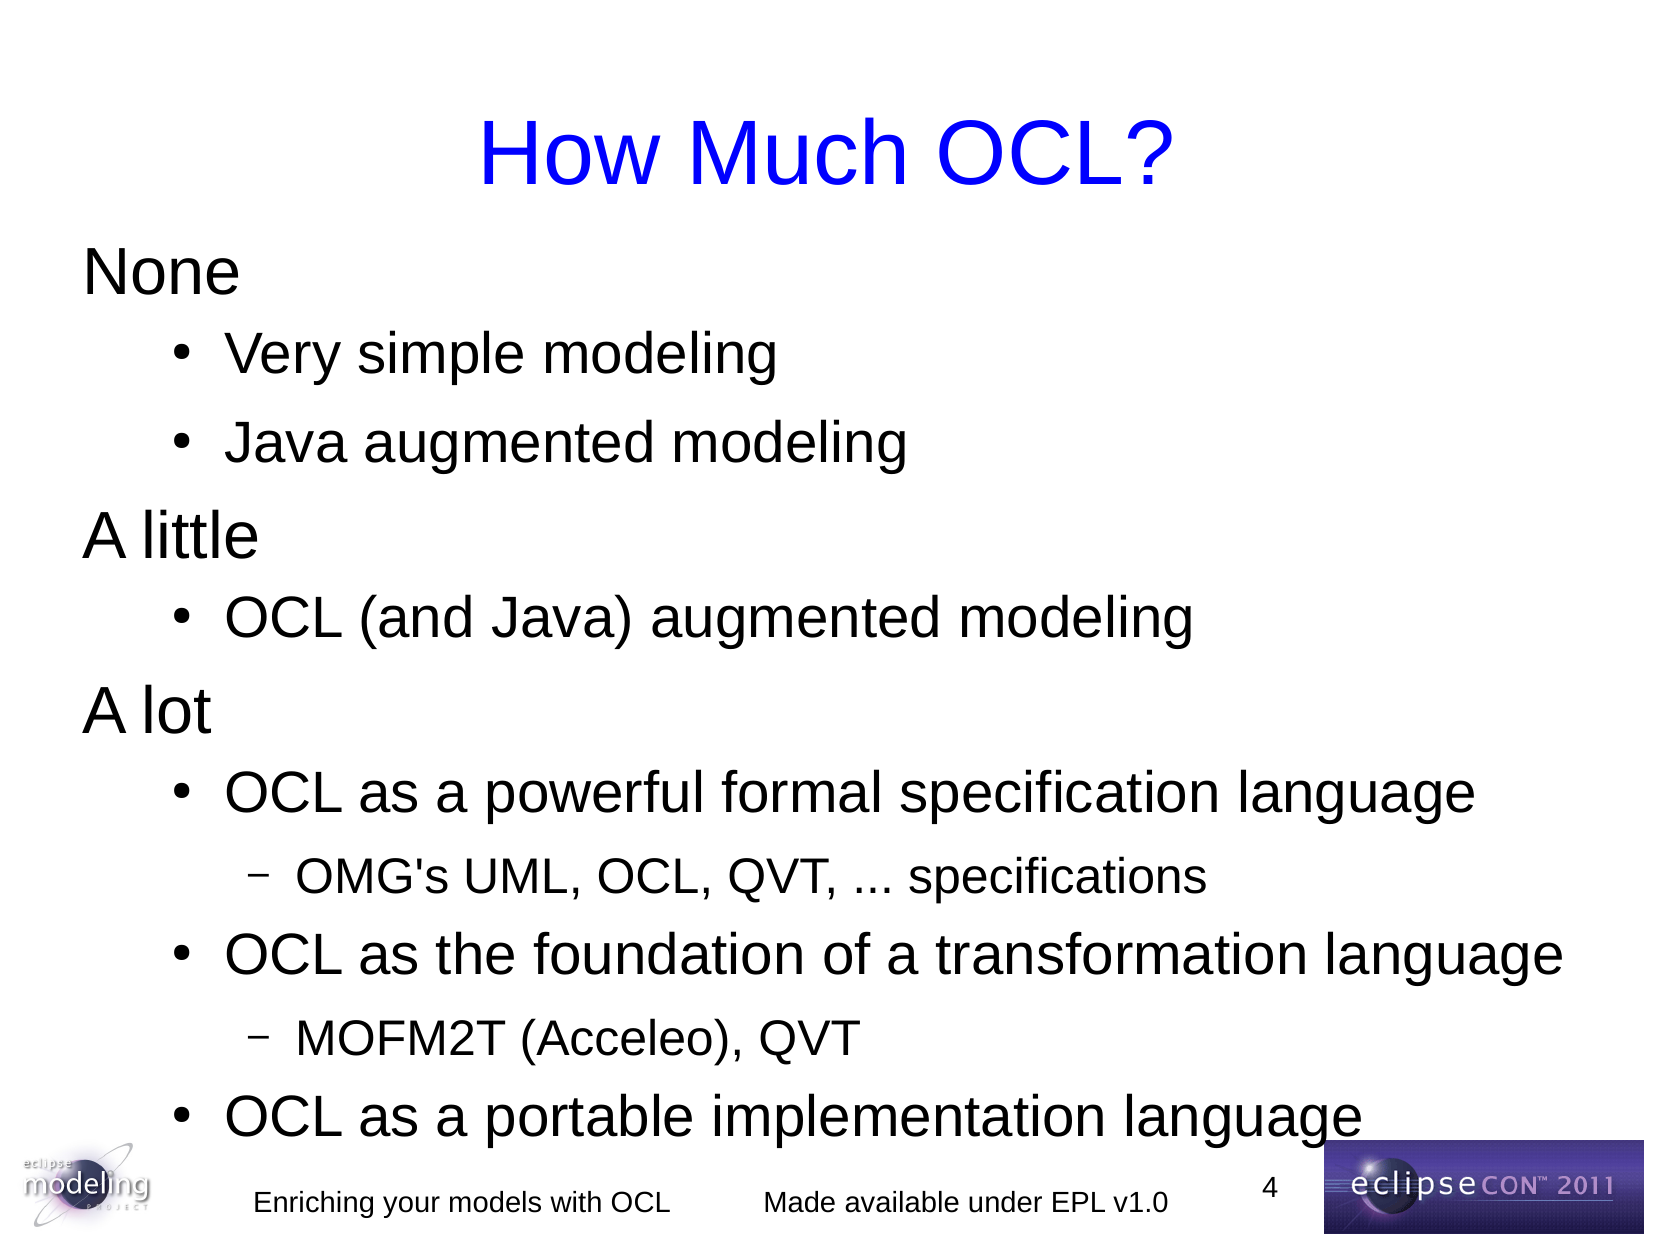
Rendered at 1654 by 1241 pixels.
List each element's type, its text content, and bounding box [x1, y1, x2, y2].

picture [1324, 1140, 1644, 1234]
list None Very simple modeling Java augmented modeling A little OCL (and Java) augmented modeling A lot OCL as a powerful formal specification language OMG's UML, OCL, QVT, ... specifications OCL as the foundation of a transformation language MOFM2T (Acceleo), QVT OCL as a portable implementation language [82, 234, 1571, 1194]
title How Much OCL? [82, 49, 1571, 234]
picture [9, 1136, 156, 1235]
